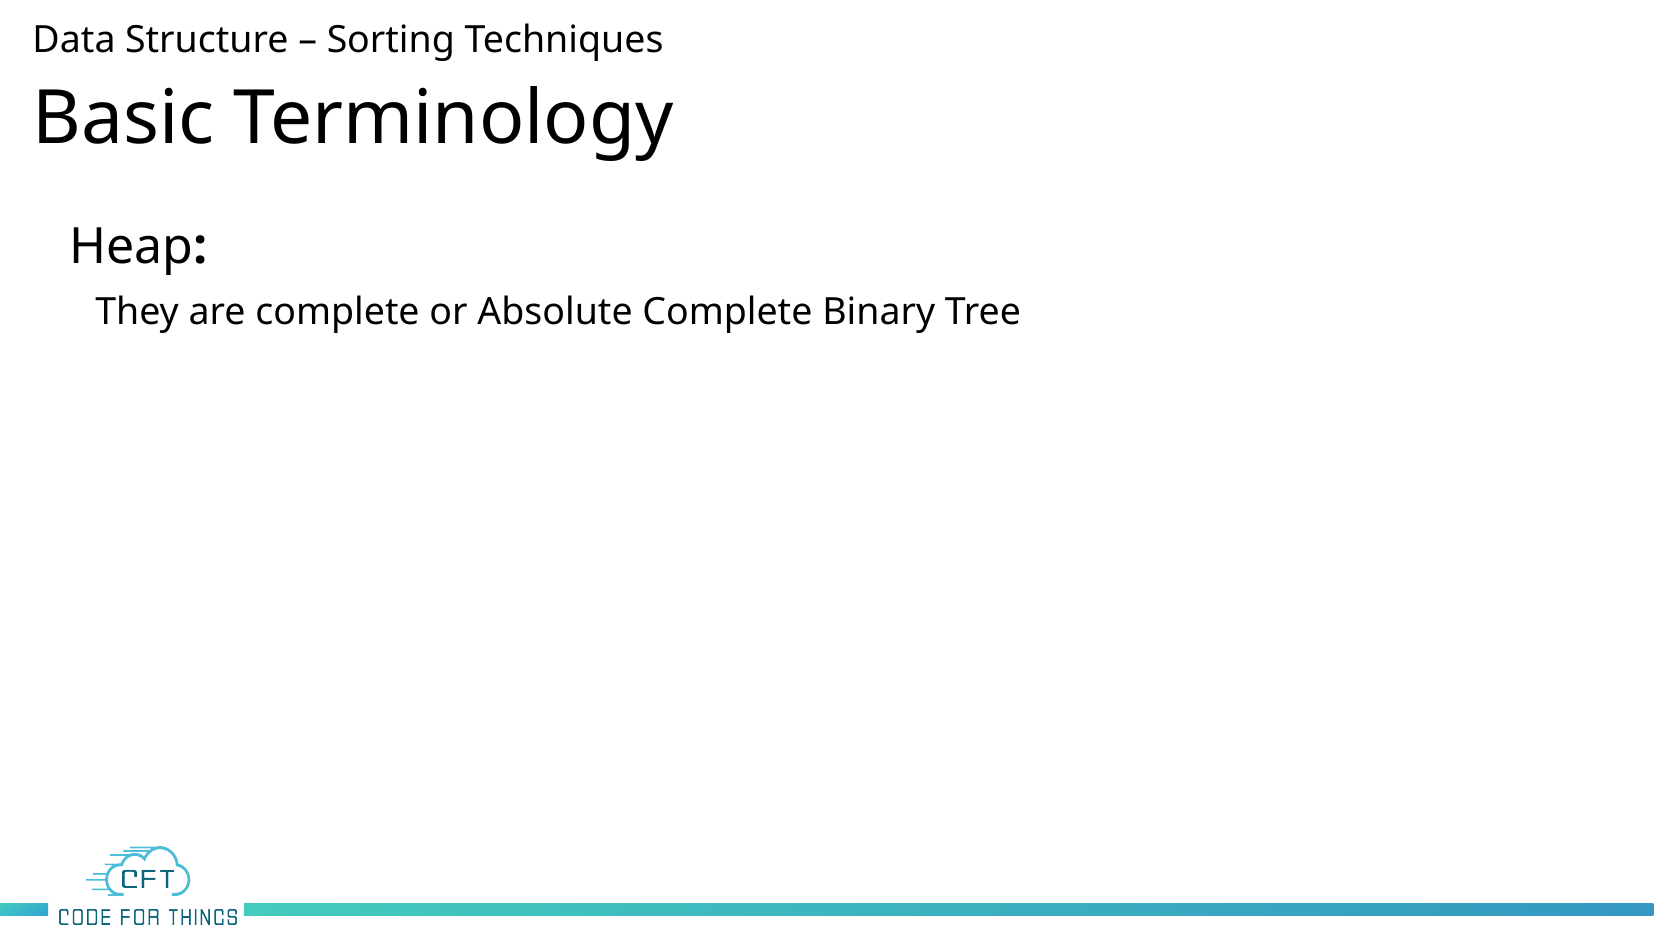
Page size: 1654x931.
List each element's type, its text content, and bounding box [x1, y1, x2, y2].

picture [59, 846, 237, 925]
title Data Structure – Sorting Techniques Basic Terminology [32, 12, 1184, 166]
text_box They are complete or Absolute Complete Binary Tree [70, 277, 1170, 336]
text_box Heap: [35, 175, 414, 278]
